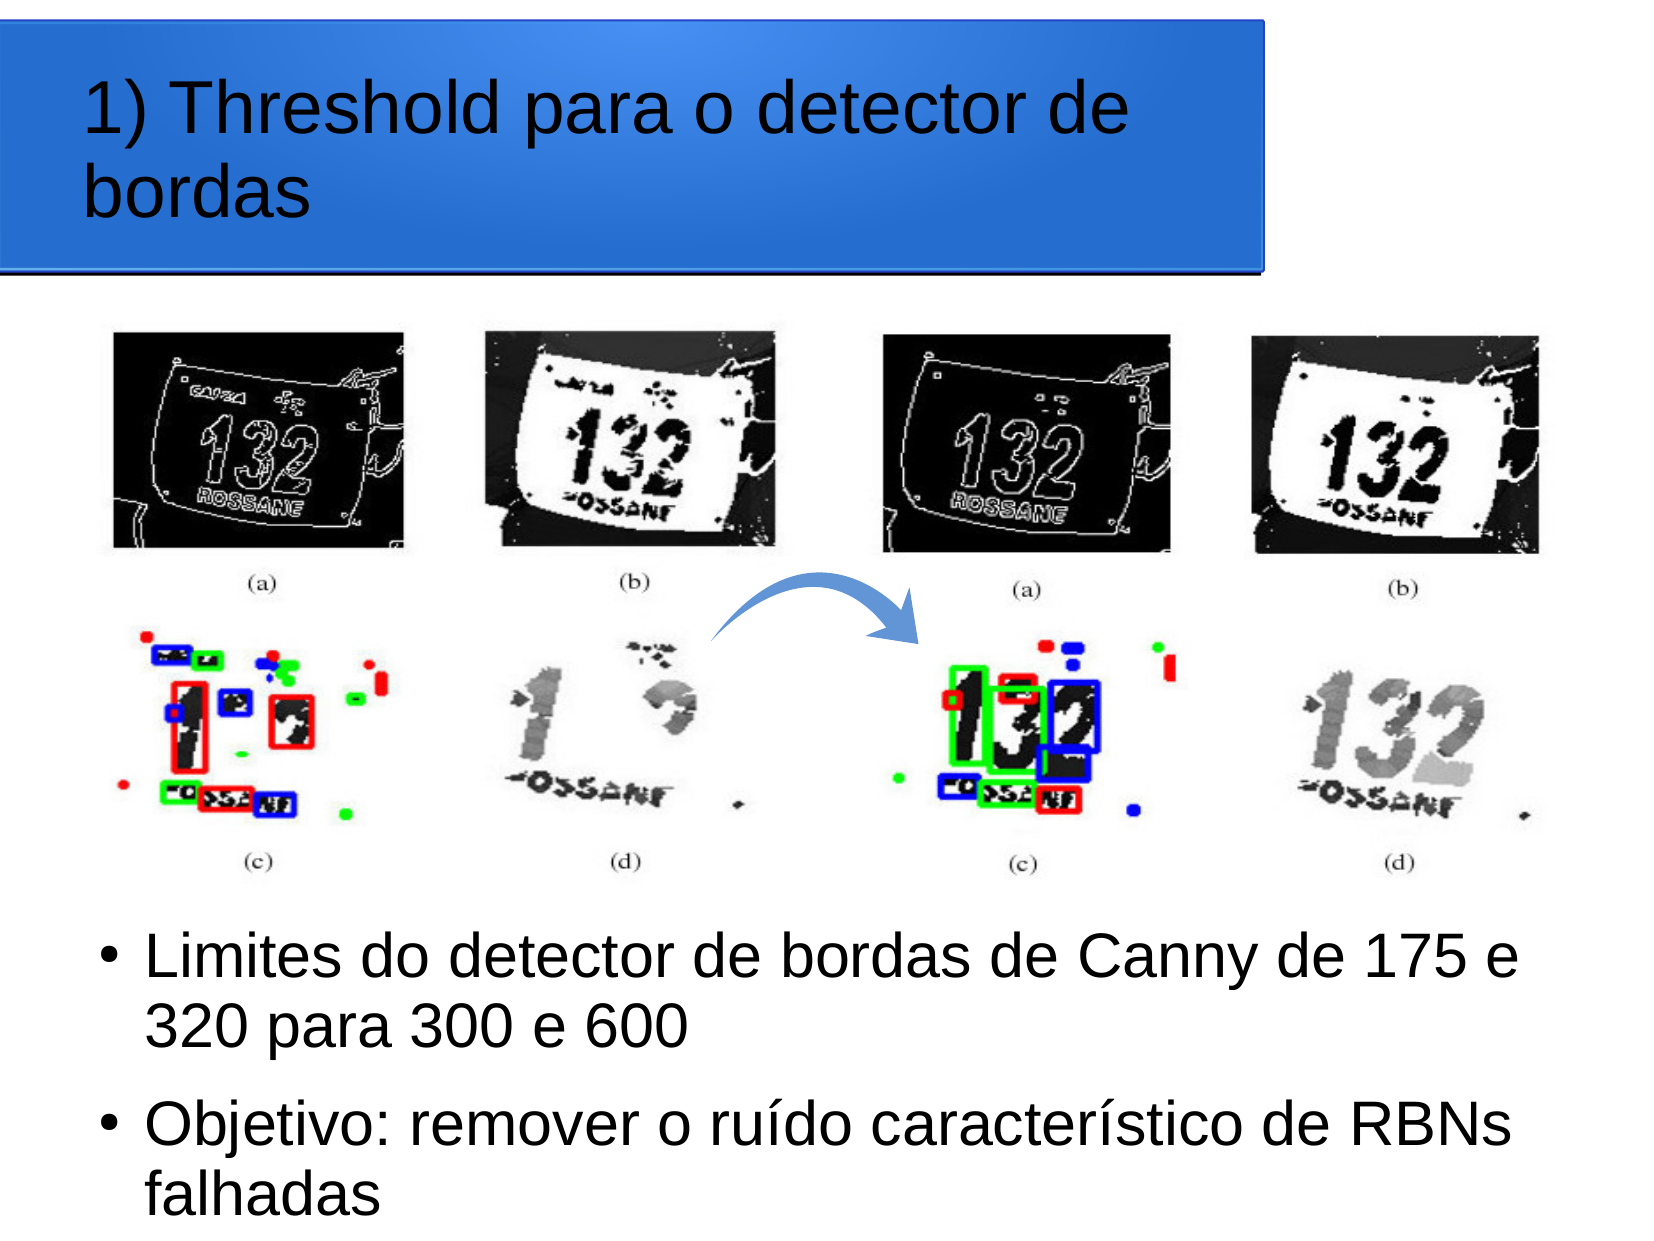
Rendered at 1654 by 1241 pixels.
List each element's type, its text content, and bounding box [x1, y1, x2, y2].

picture [82, 299, 1571, 898]
list Limites do detector de bordas de Canny de 175 e 320 para 300 e 600 Objetivo: remover o ruído característico de RBNs falhadas [82, 921, 1571, 1229]
title 1) Threshold para o detector de bordas [82, 47, 1235, 252]
